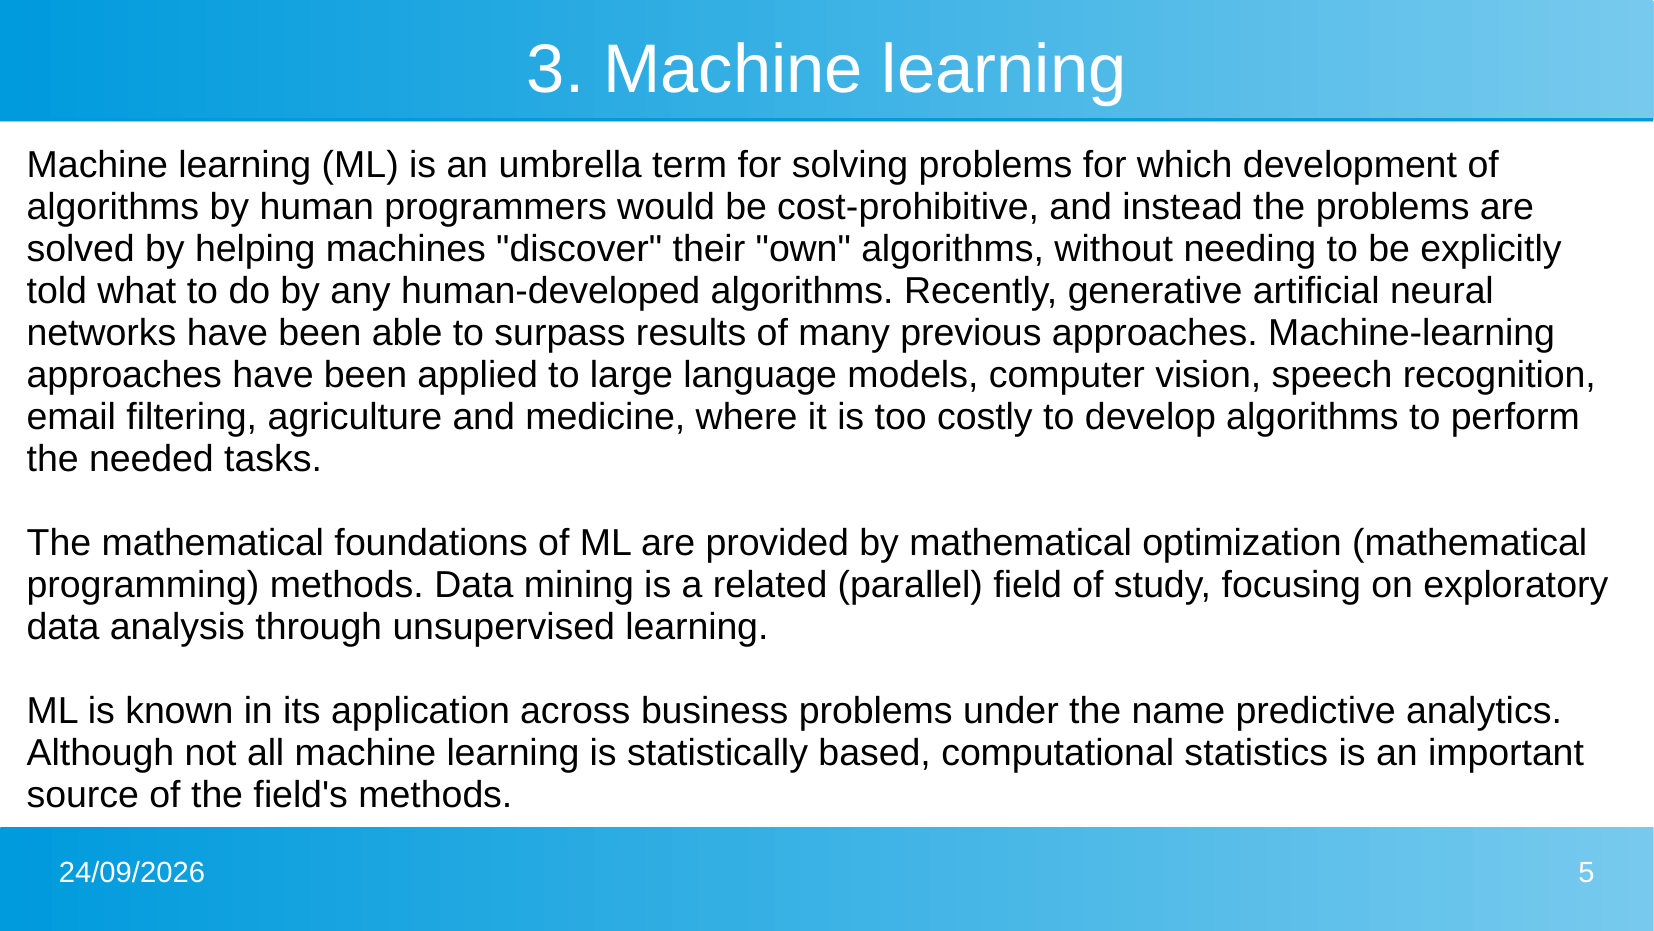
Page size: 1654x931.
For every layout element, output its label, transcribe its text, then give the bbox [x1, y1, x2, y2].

text_box Machine learning (ML) is an umbrella term for solving problems for which development of algorithms by human programmers would be cost-prohibitive, and instead the problems are solved by helping machines "discover" their "own" algorithms, without needing to be explicitly told what to do by any human-developed algorithms. Recently, generative artificial neural networks have been able to surpass results of many previous approaches. Machine-learning approaches have been applied to large language models, computer vision, speech recognition, email filtering, agriculture and medicine, where it is too costly to develop algorithms to perform the needed tasks. The mathematical foundations of ML are provided by mathematical optimization (mathematical programming) methods. Data mining is a related (parallel) field of study, focusing on exploratory data analysis through unsupervised learning. ML is known in its application across business problems under the name predictive analytics. Although not all machine learning is statistically based, computational statistics is an important source of the field's methods. [11, 135, 1625, 907]
title 3. Machine learning [59, 29, 1595, 108]
